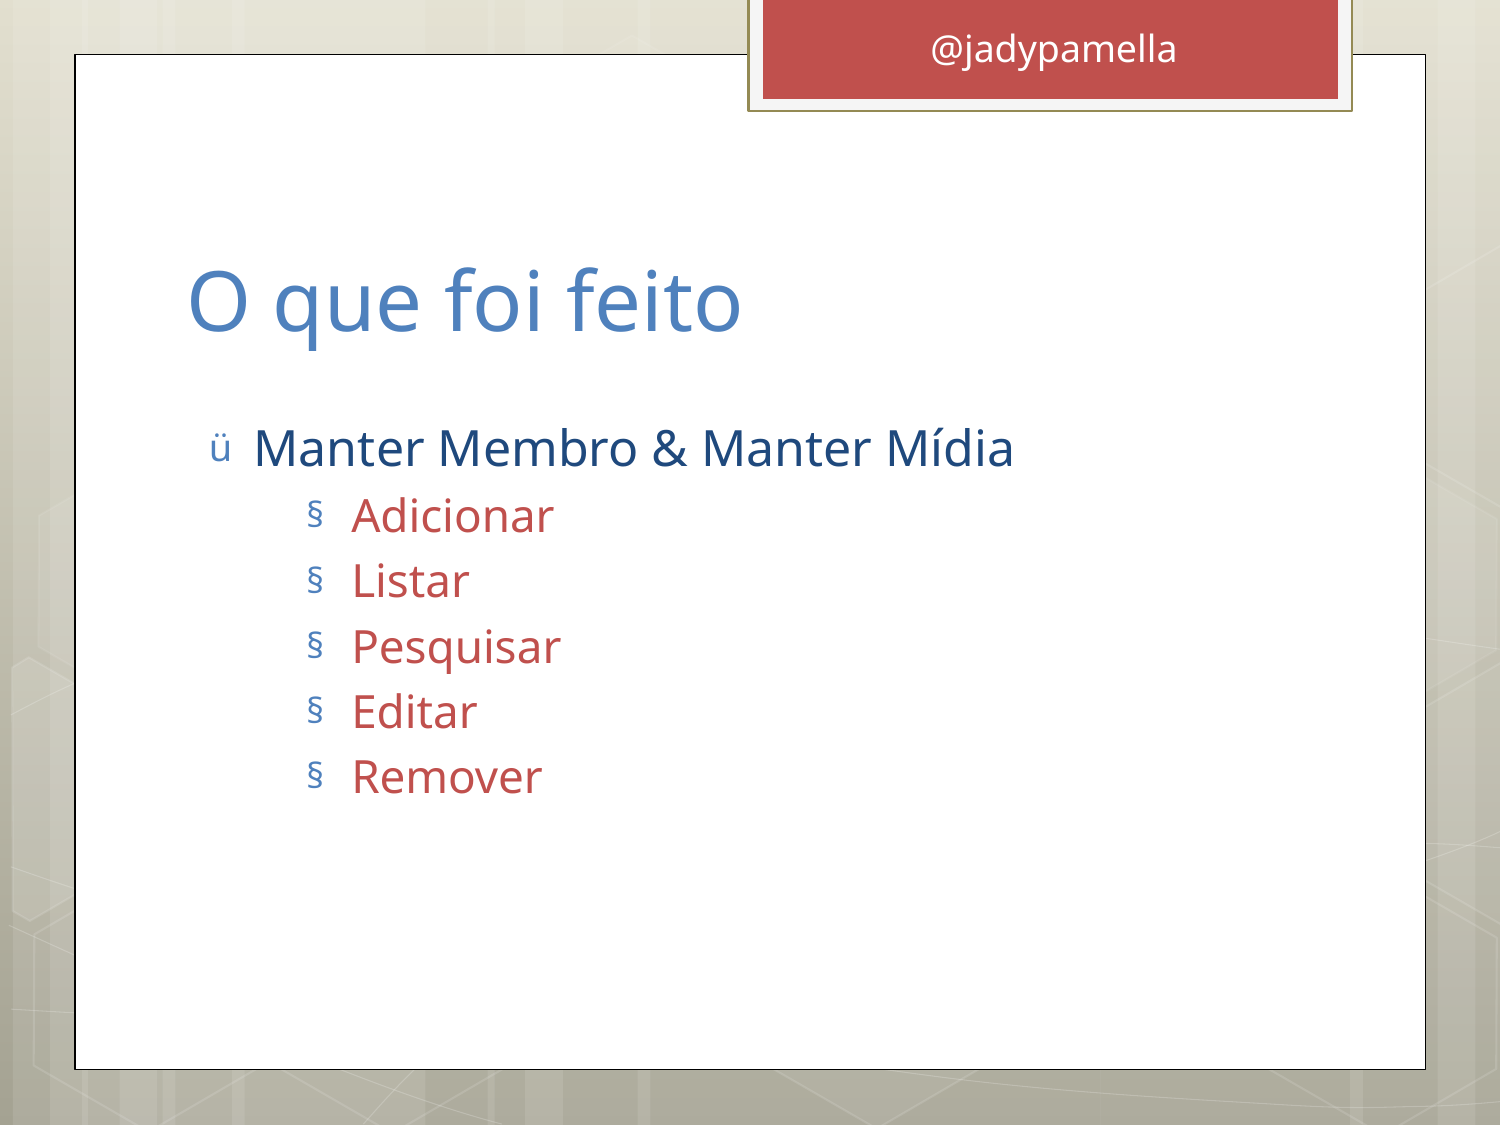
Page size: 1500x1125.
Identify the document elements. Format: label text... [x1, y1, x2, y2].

list Manter Membro & Manter Mídia Adicionar Listar Pesquisar Editar Remover [171, 408, 1283, 1024]
title O que foi feito [171, 168, 1324, 357]
text_box @jadypamella [915, 17, 1211, 79]
